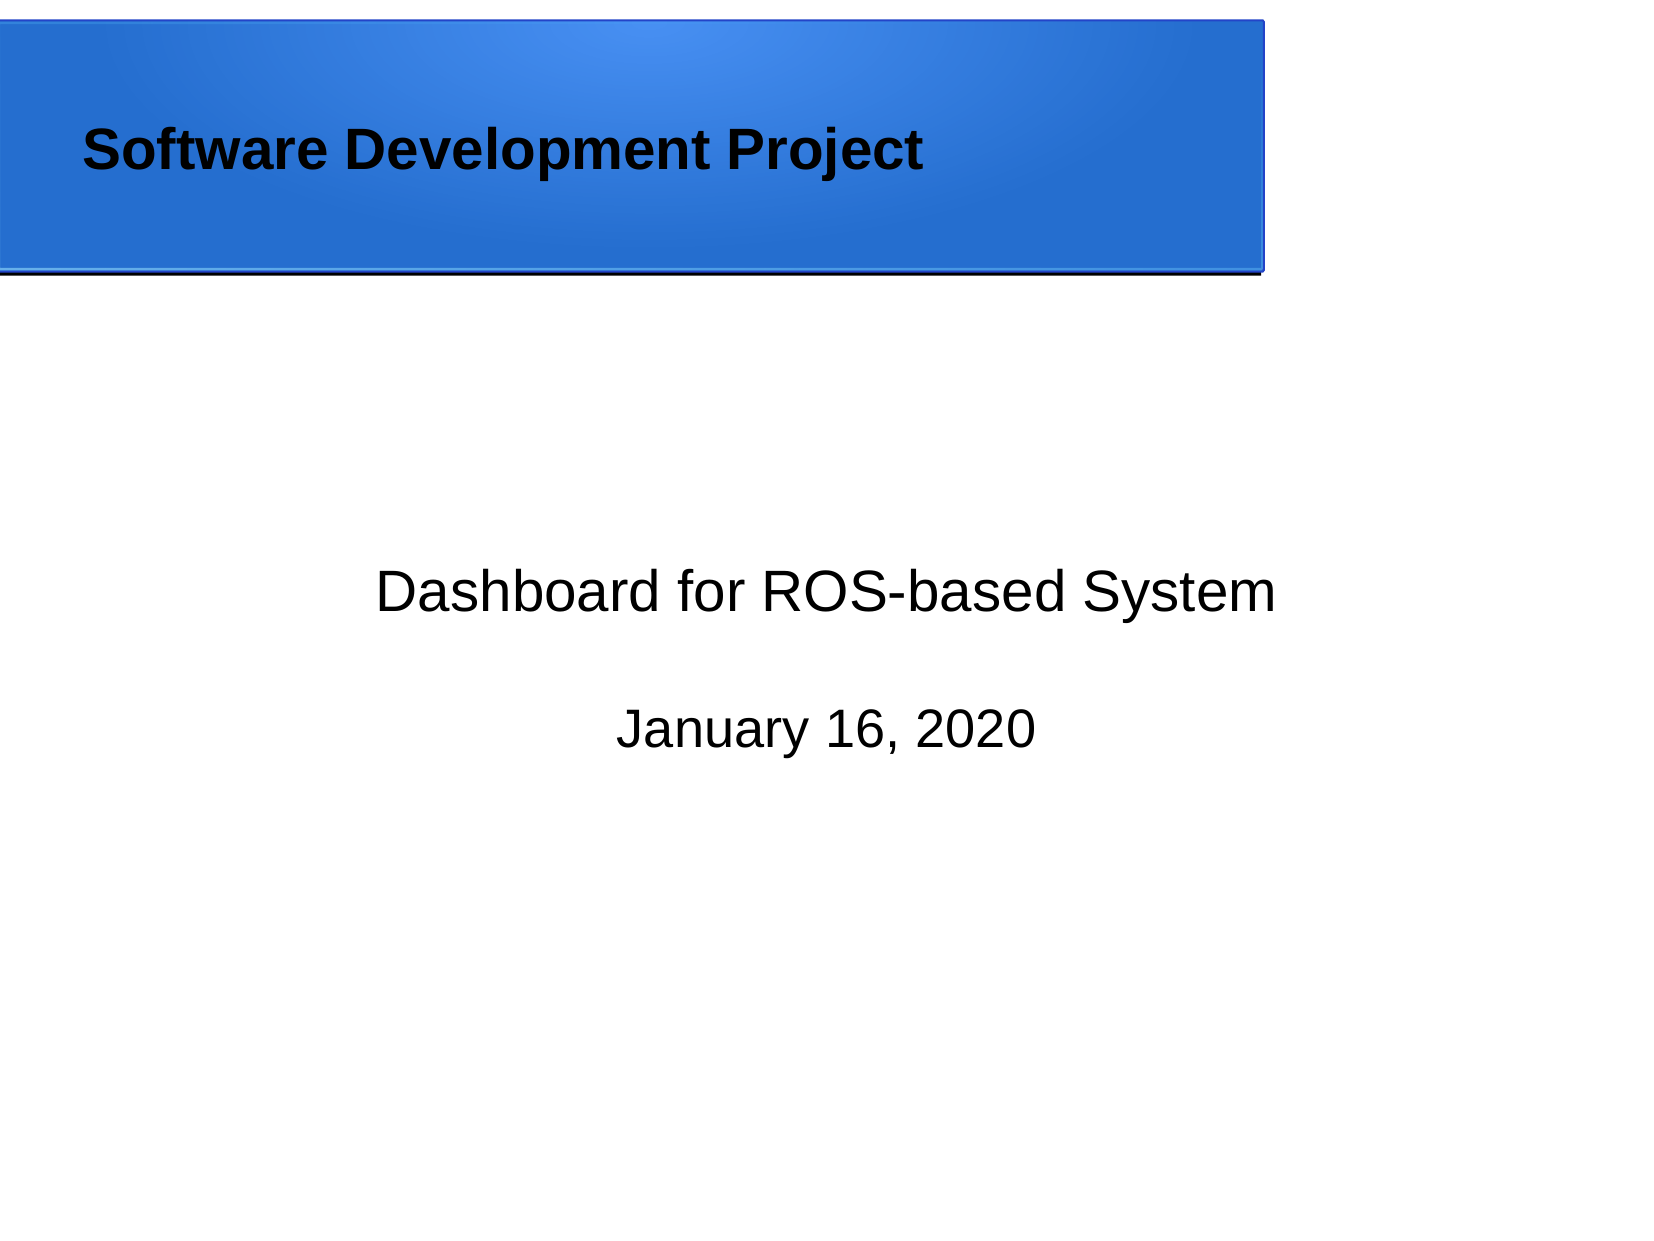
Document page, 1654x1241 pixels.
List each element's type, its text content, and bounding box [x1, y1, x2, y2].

subtitle Dashboard for ROS-based System January 16, 2020 [82, 299, 1571, 1019]
title Software Development Project [82, 47, 1235, 252]
